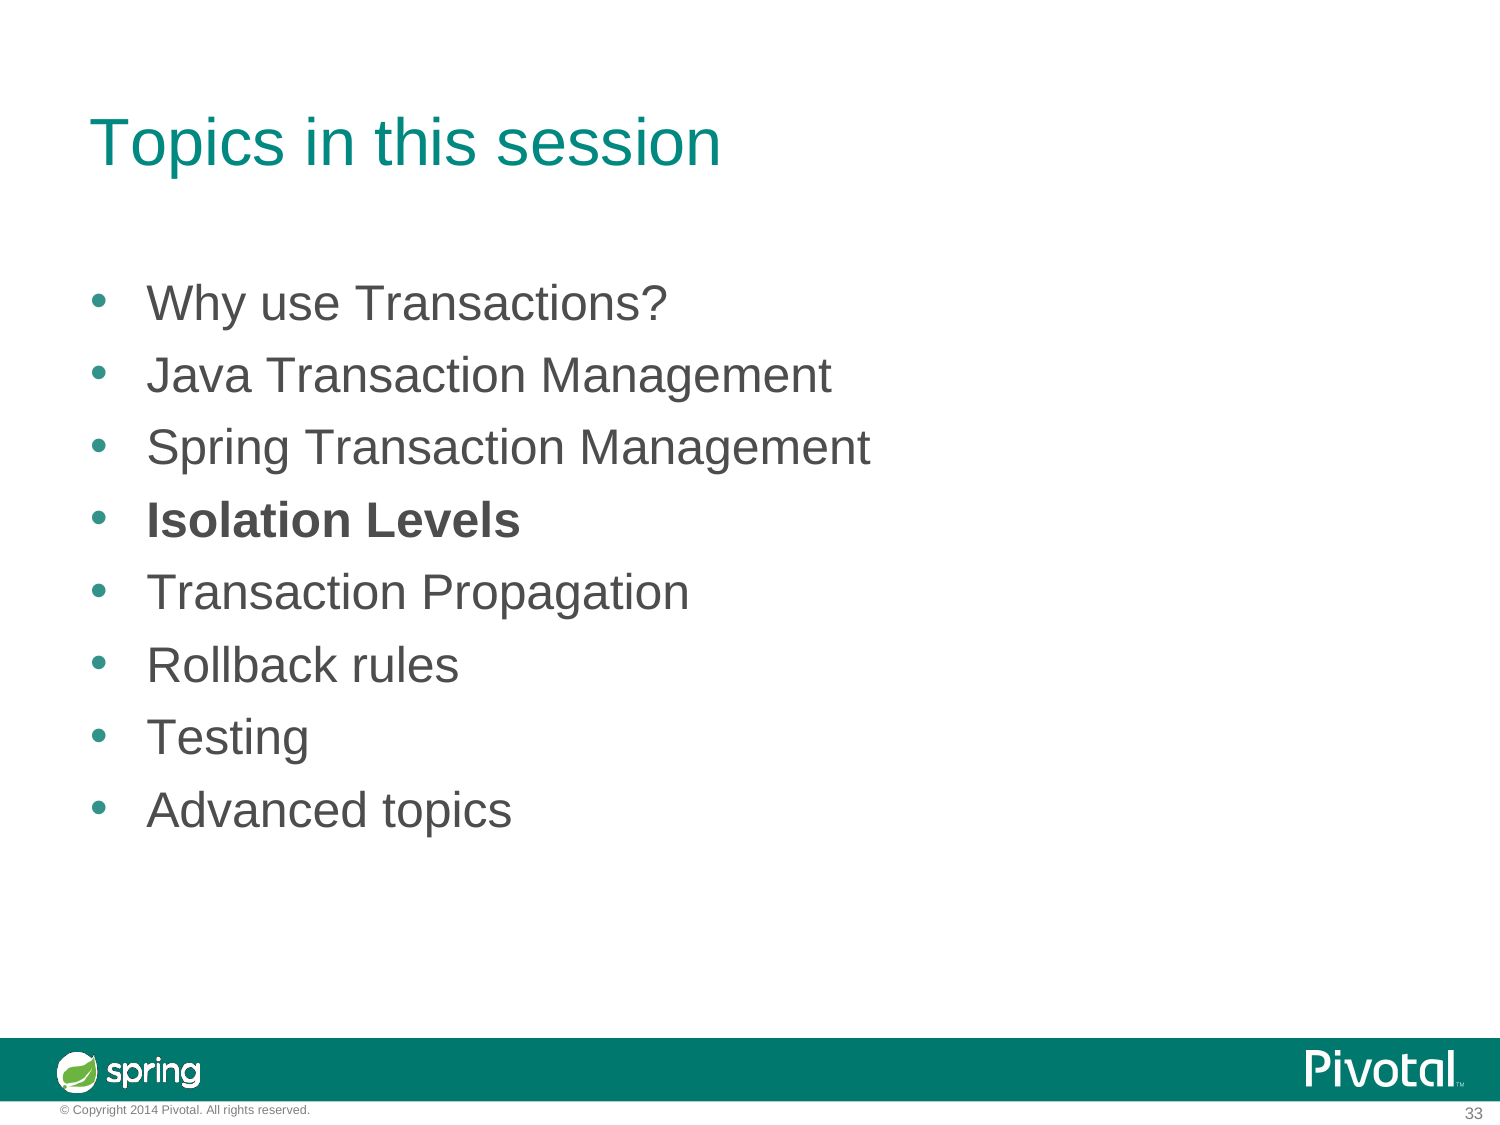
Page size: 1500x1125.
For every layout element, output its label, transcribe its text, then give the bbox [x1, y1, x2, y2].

title Topics in this session [75, 44, 1426, 233]
picture [1306, 1050, 1464, 1087]
picture [32, 1041, 210, 1103]
list Why use Transactions? Java Transaction Management Spring Transaction Management Isolation Levels Transaction Propagation Rollback rules Testing Advanced topics [75, 262, 1426, 1005]
